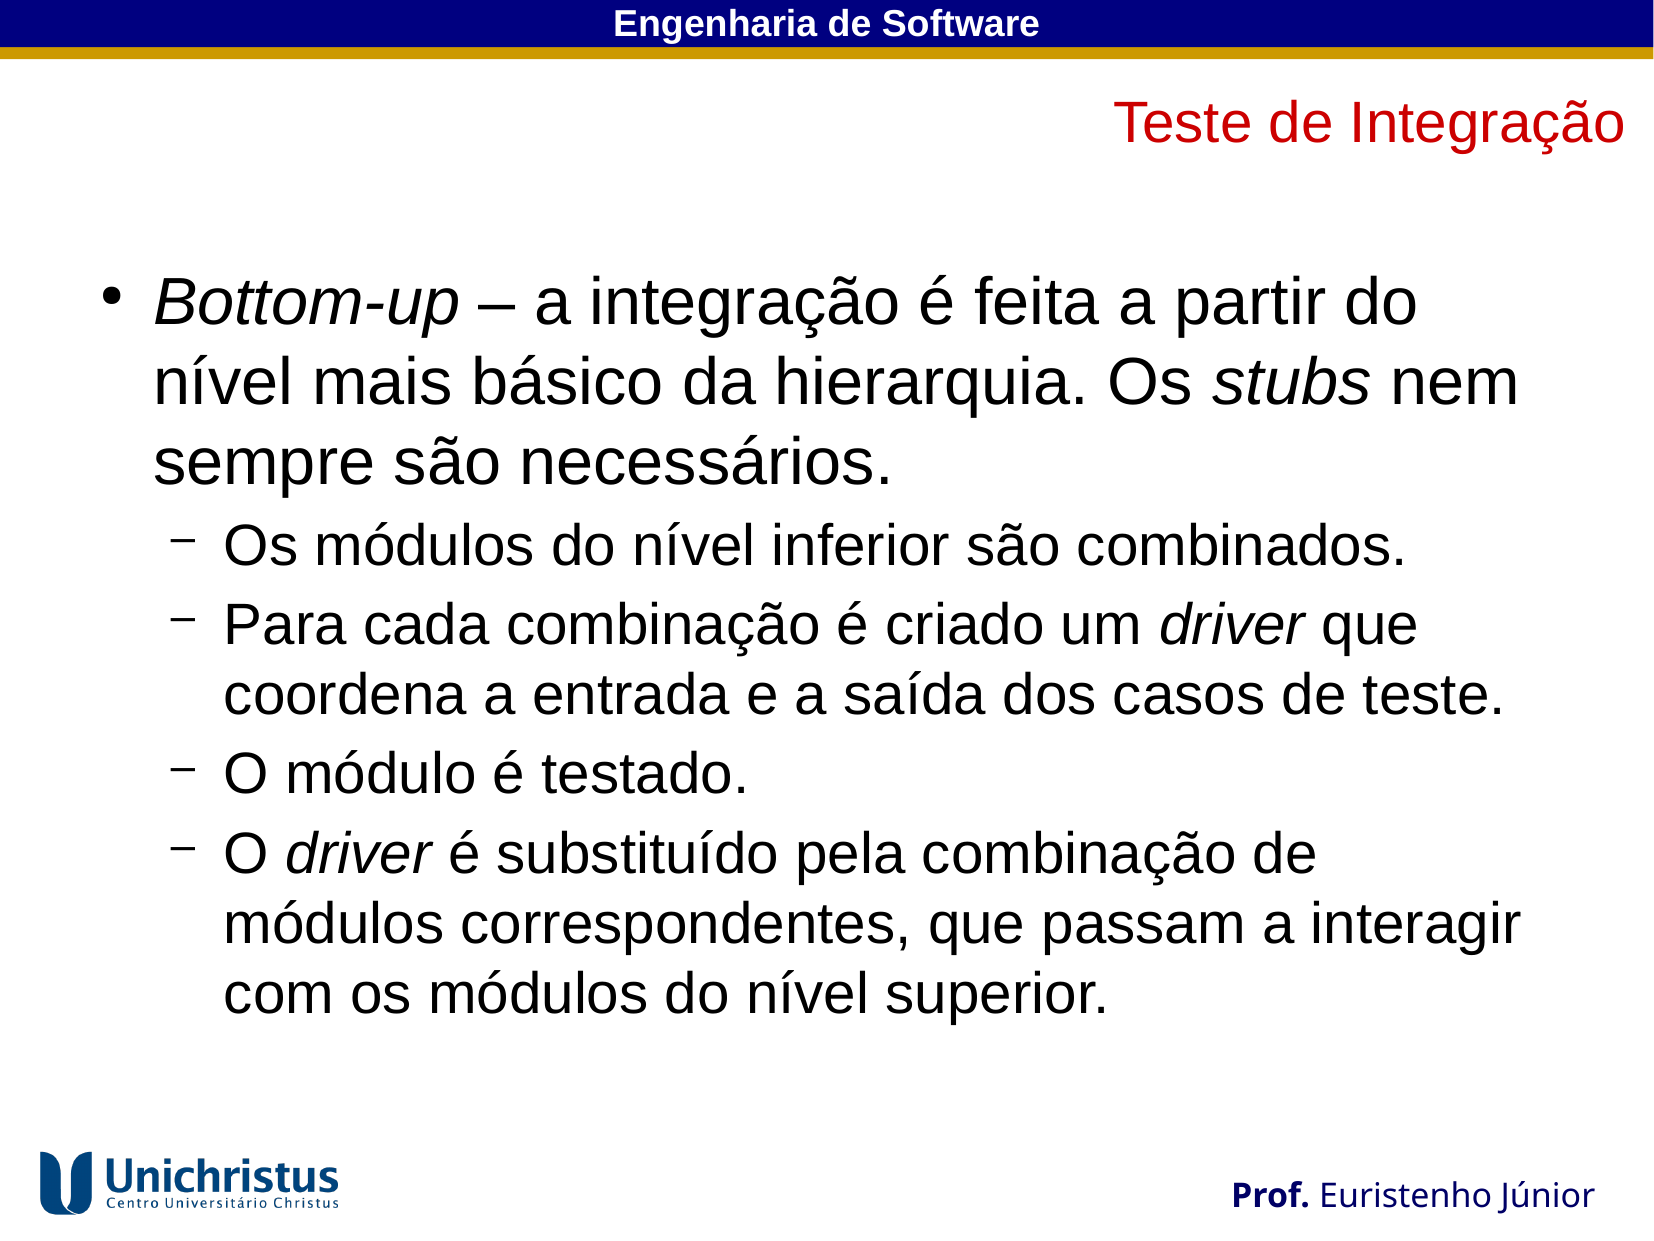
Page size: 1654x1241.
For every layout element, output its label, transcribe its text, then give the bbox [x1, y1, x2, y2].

picture [35, 1148, 343, 1217]
text_box Prof. Euristenho Júnior [1216, 1163, 1654, 1224]
text_box [0, 48, 1654, 60]
list Bottom-up – a integração é feita a partir do nível mais básico da hierarquia. Os stubs nem sempre são necessários. Os módulos do nível inferior são combinados. Para cada combinação é criado um driver que coordena a entrada e a saída dos casos de teste. O módulo é testado. O driver é substituído pela combinação de módulos correspondentes, que passam a interagir com os módulos do nível superior. [67, 250, 1560, 1033]
text_box Engenharia de Software [0, 0, 1654, 48]
text_box Teste de Integração [1098, 82, 1642, 178]
